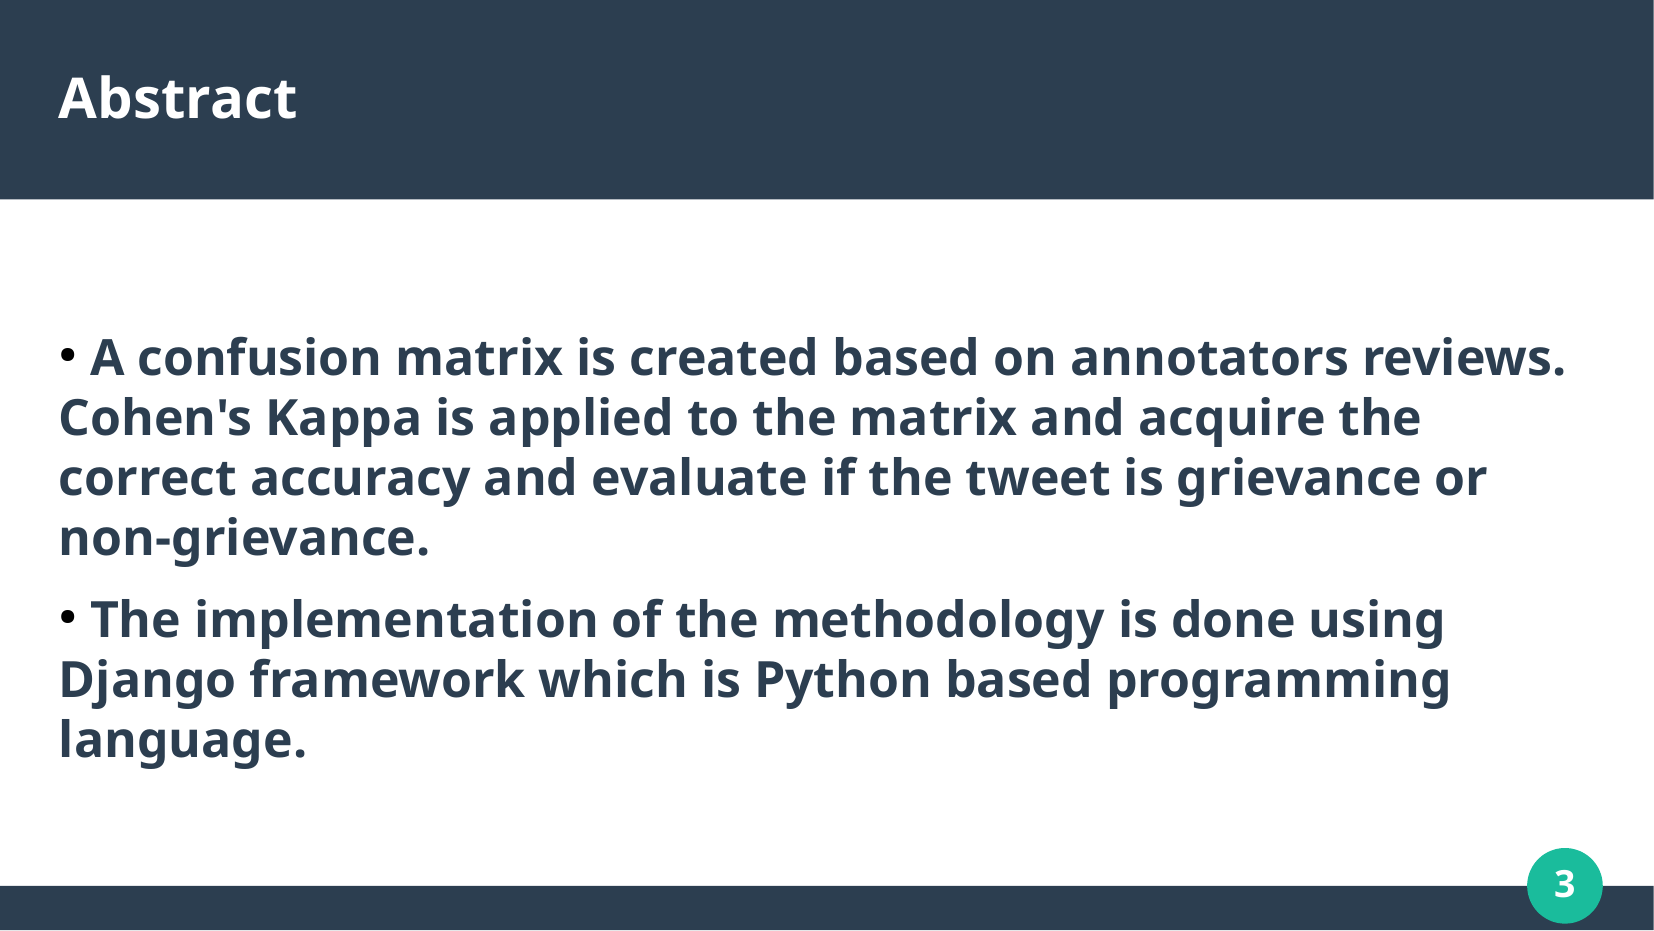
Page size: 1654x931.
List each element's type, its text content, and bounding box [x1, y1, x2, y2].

list A confusion matrix is created based on annotators reviews. Cohen's Kappa is applied to the matrix and acquire the correct accuracy and evaluate if the tweet is grievance or non-grievance. The implementation of the methodology is done using Django framework which is Python based programming language. [59, 243, 1595, 864]
title Abstract [59, 37, 1595, 155]
